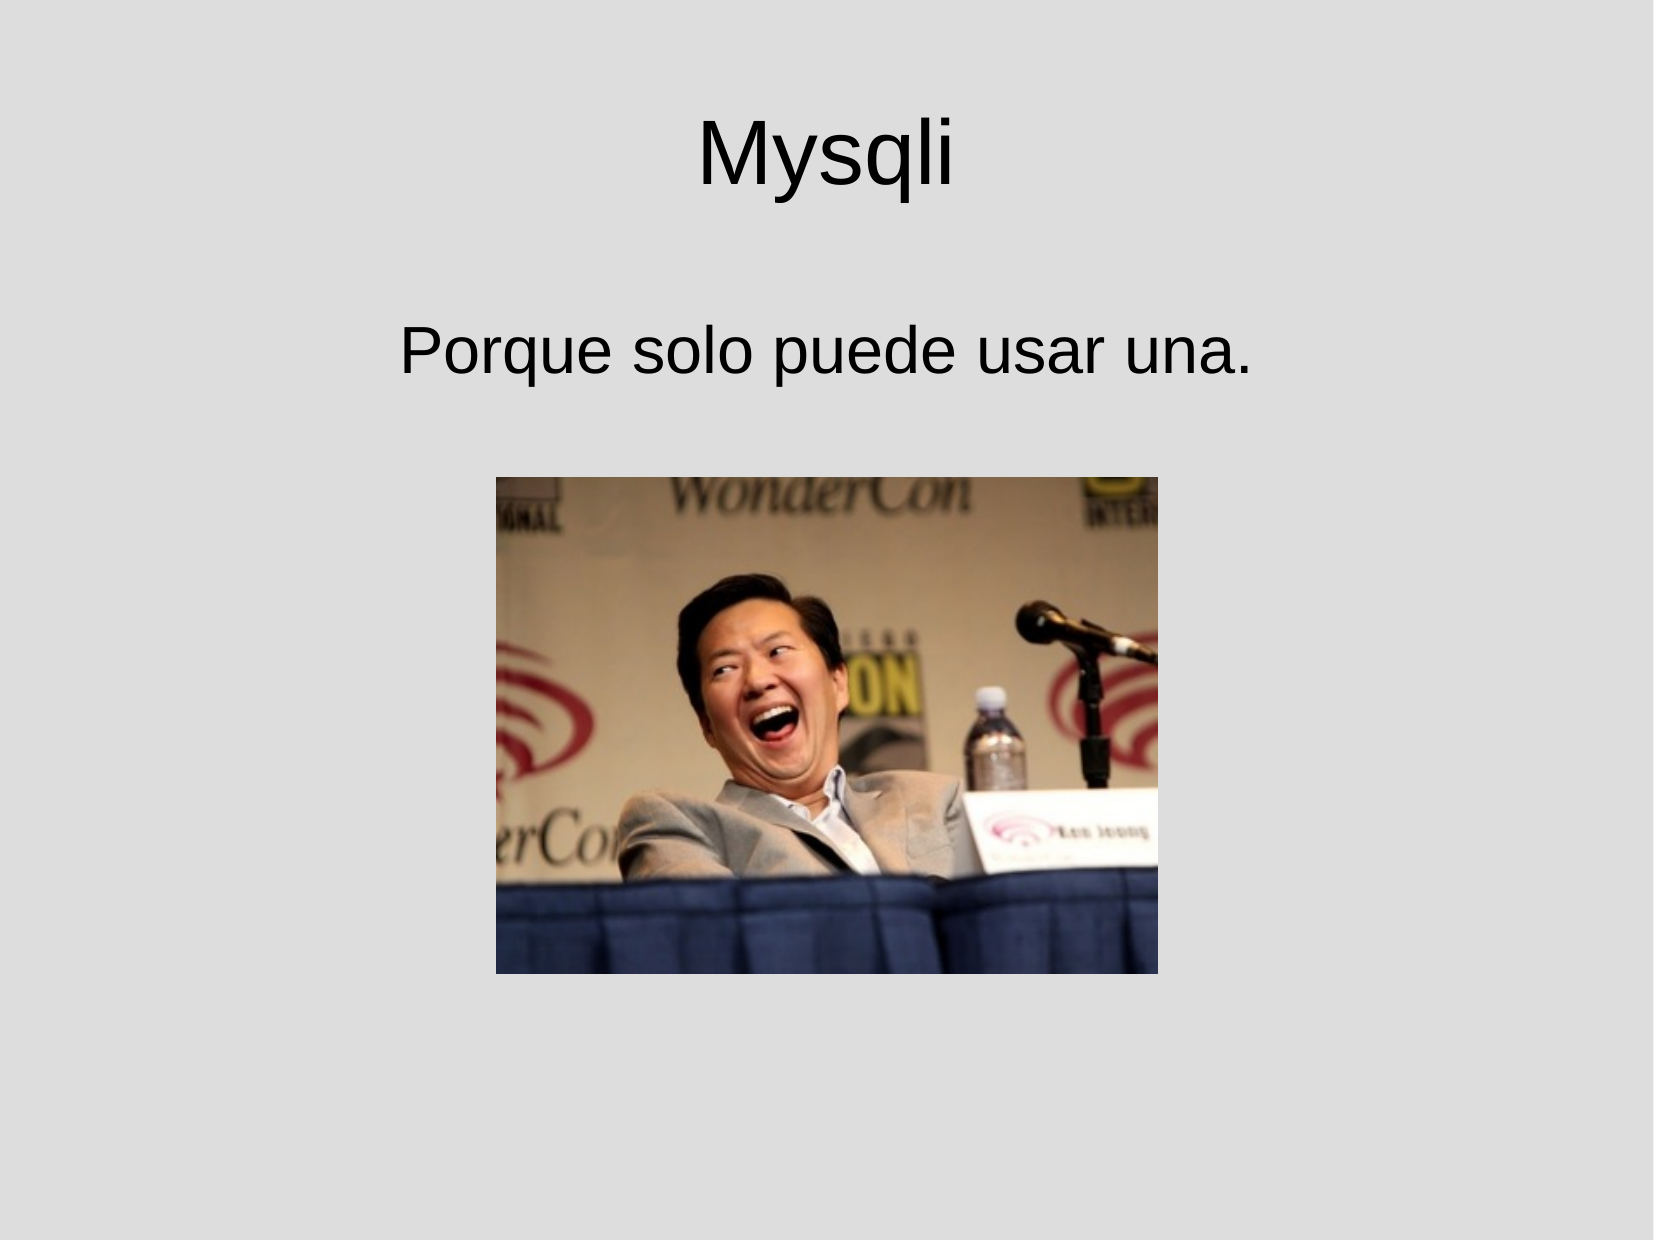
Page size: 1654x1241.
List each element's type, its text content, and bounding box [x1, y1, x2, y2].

picture [496, 478, 1158, 974]
title Mysqli [82, 49, 1571, 224]
subtitle Porque solo puede usar una. [82, 224, 1571, 478]
